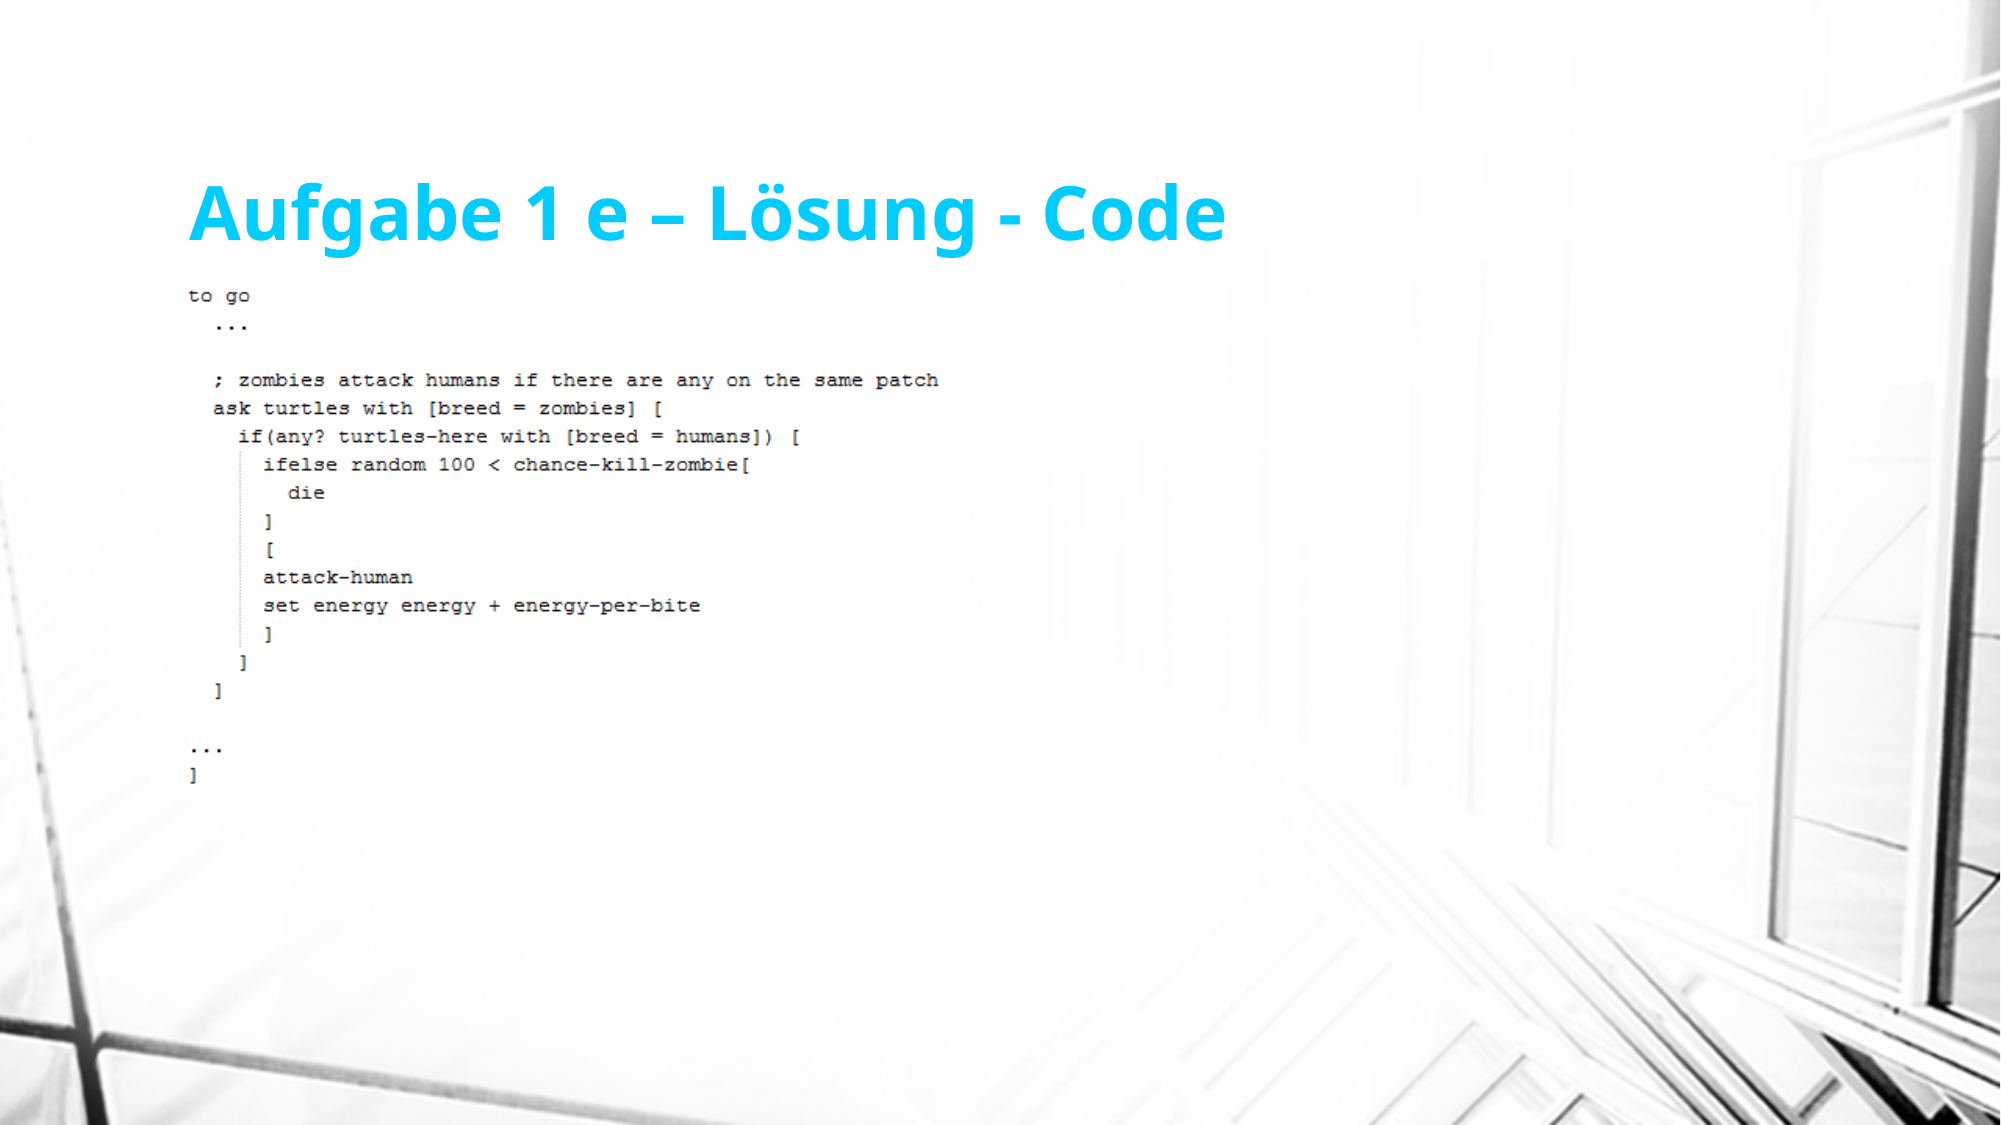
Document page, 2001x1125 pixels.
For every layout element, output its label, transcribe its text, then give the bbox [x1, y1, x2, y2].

picture [0, 0, 2001, 1125]
title Aufgabe 1 e – Lösung - Code [174, 87, 1831, 263]
